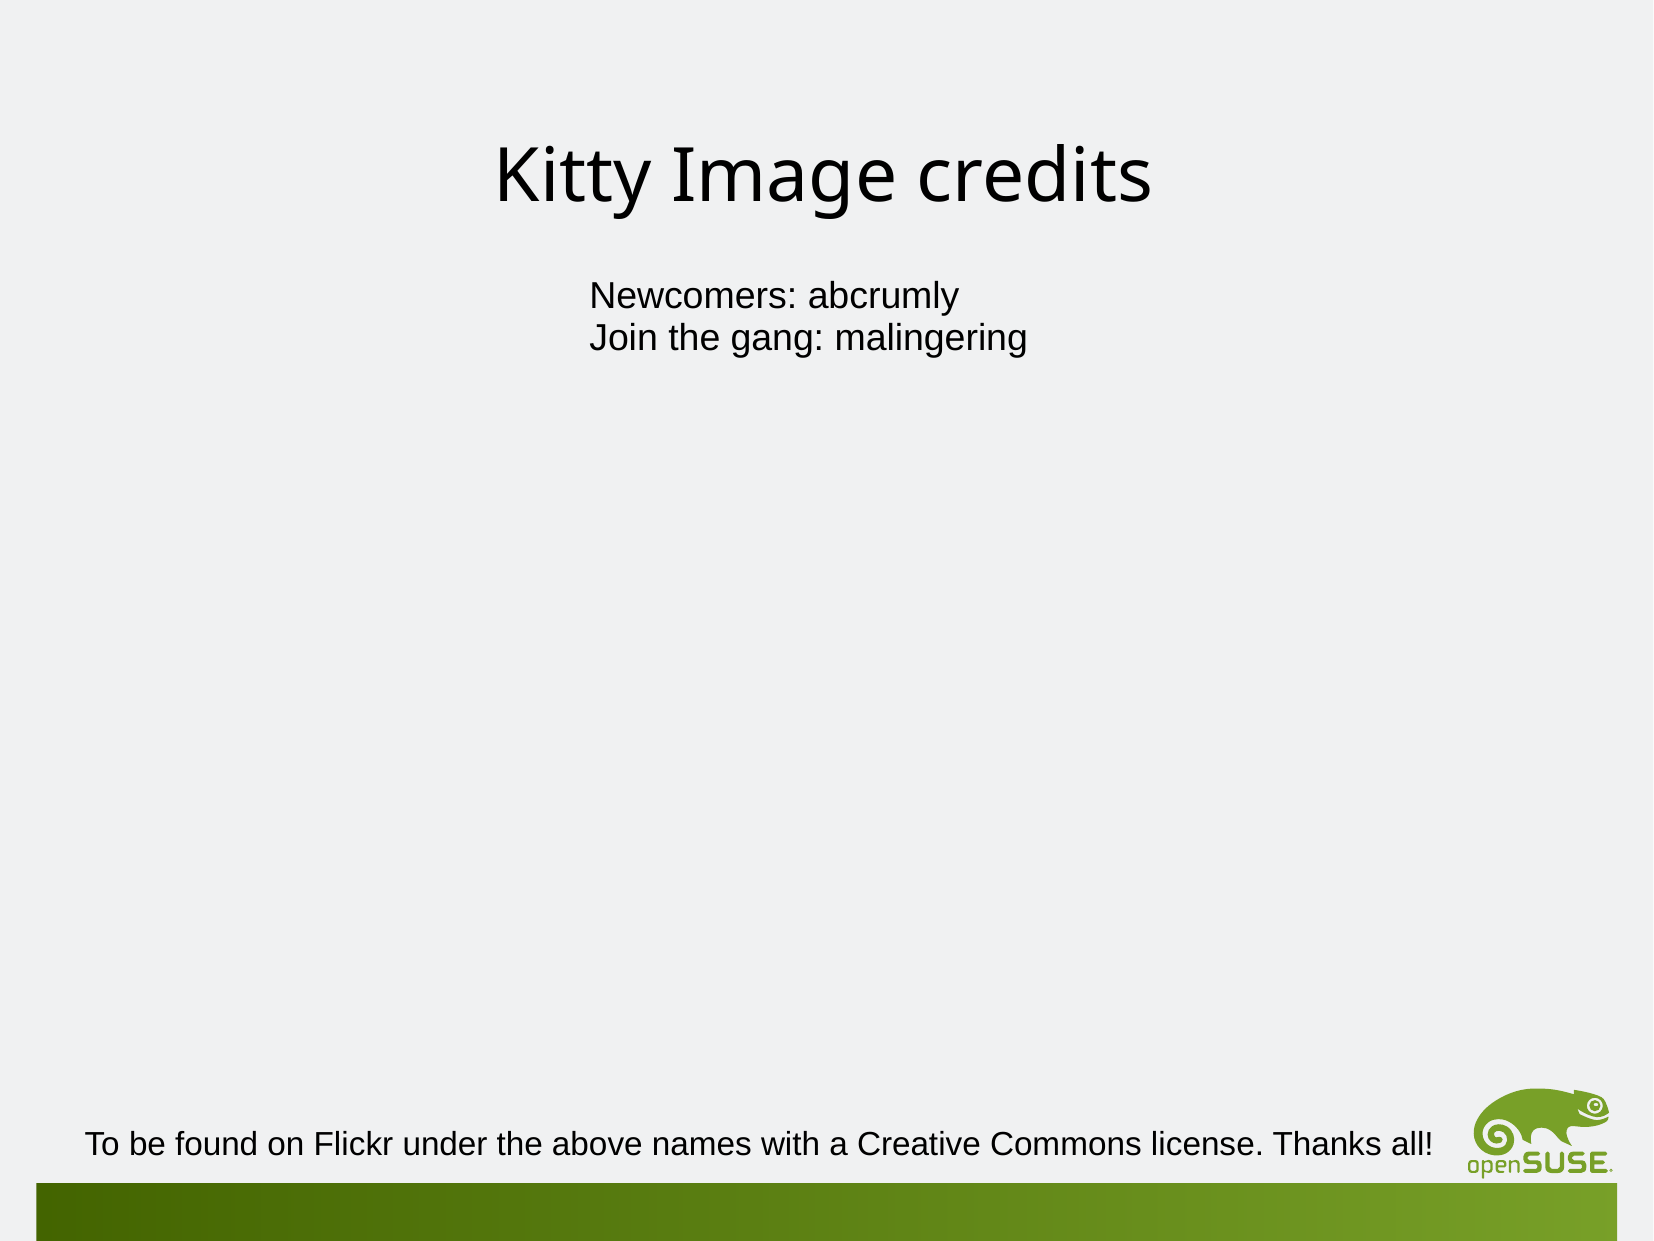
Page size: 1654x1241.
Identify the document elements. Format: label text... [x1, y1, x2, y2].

text_box Kitty Image credits [79, 113, 1568, 254]
text_box Newcomers: abcrumly Join the gang: malingering [574, 266, 1303, 971]
text_box To be found on Flickr under the above names with a Creative Commons license. Thanks all! [26, 1118, 1494, 1178]
picture [0, 0, 1654, 1241]
